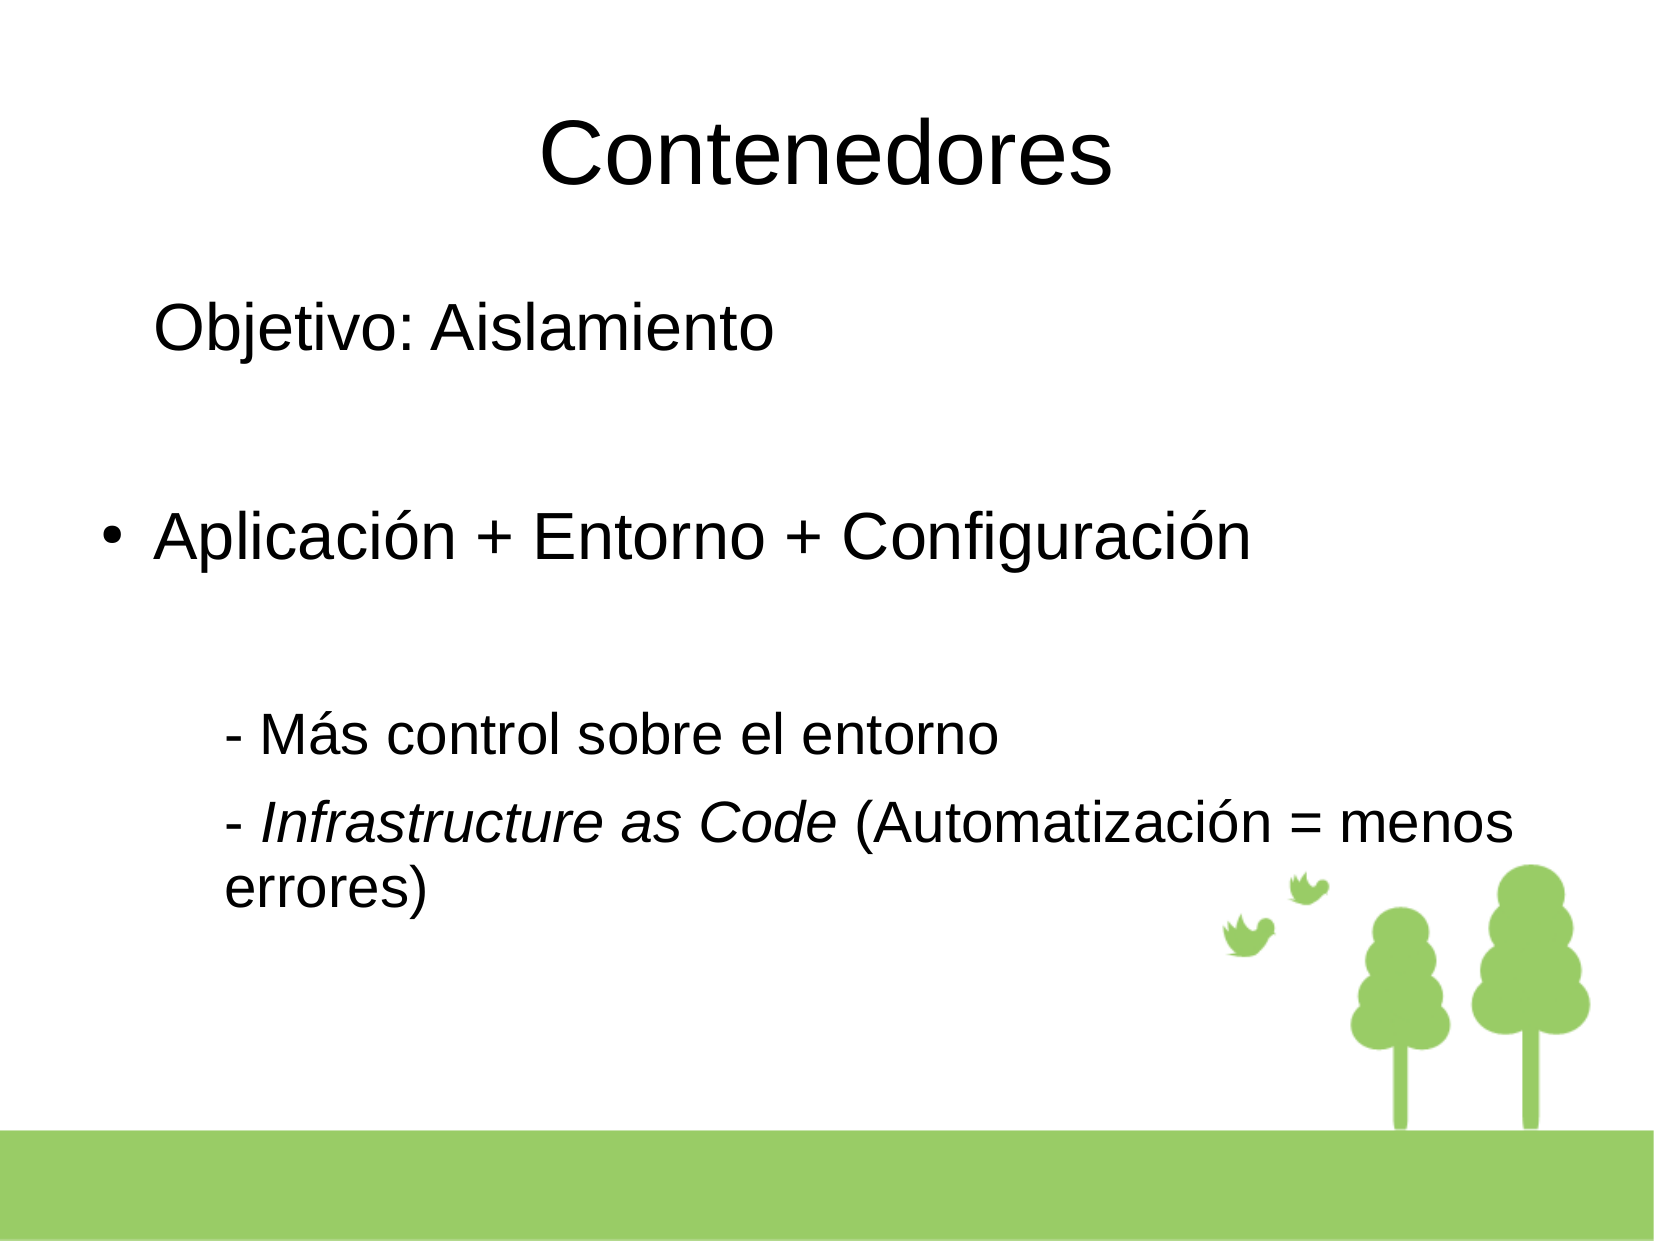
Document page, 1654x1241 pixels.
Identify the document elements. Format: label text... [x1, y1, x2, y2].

list Objetivo: Aislamiento Aplicación + Entorno + Configuración - Más control sobre el entorno - Infrastructure as Code (Automatización = menos errores) [82, 290, 1571, 1010]
title Contenedores [82, 49, 1571, 257]
picture [0, 0, 1654, 1241]
